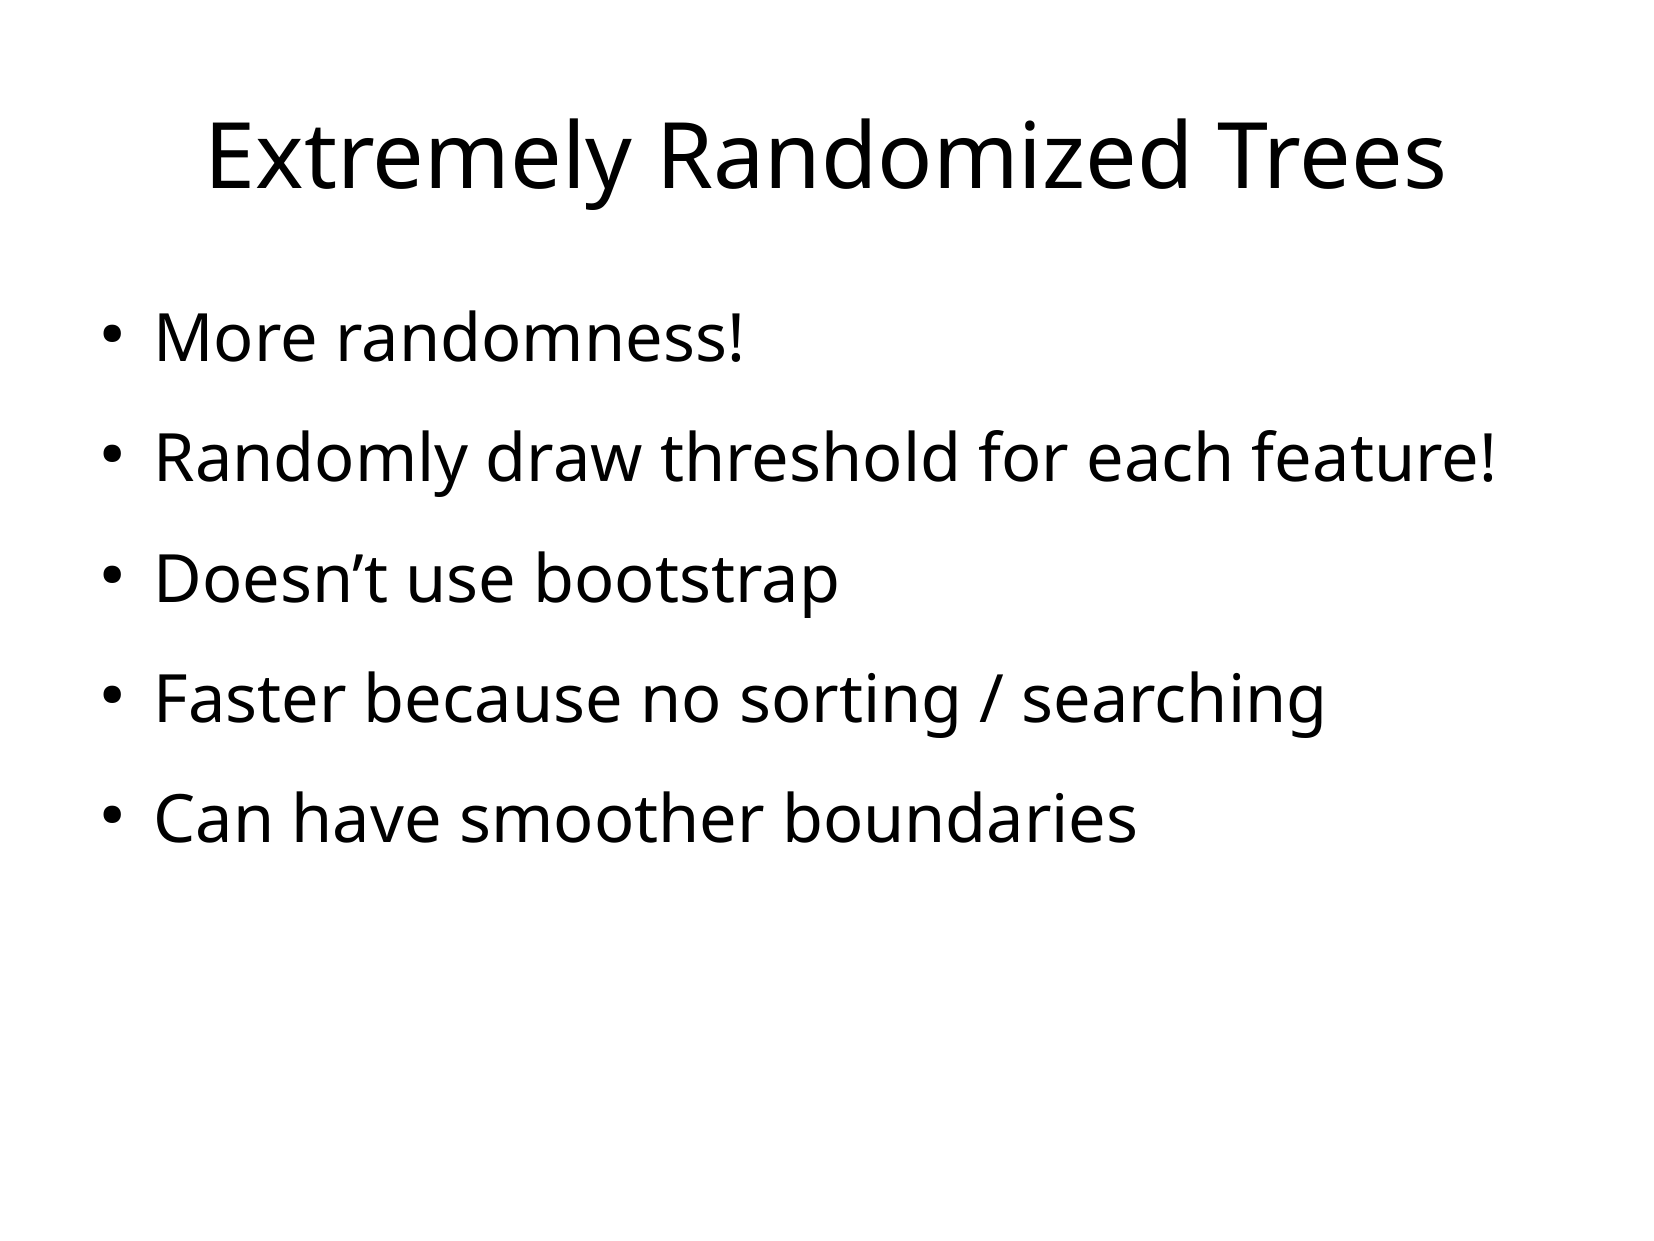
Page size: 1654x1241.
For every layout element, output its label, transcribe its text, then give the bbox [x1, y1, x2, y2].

list More randomness! Randomly draw threshold for each feature! Doesn’t use bootstrap Faster because no sorting / searching Can have smoother boundaries [82, 290, 1571, 1010]
title Extremely Randomized Trees [82, 49, 1571, 257]
